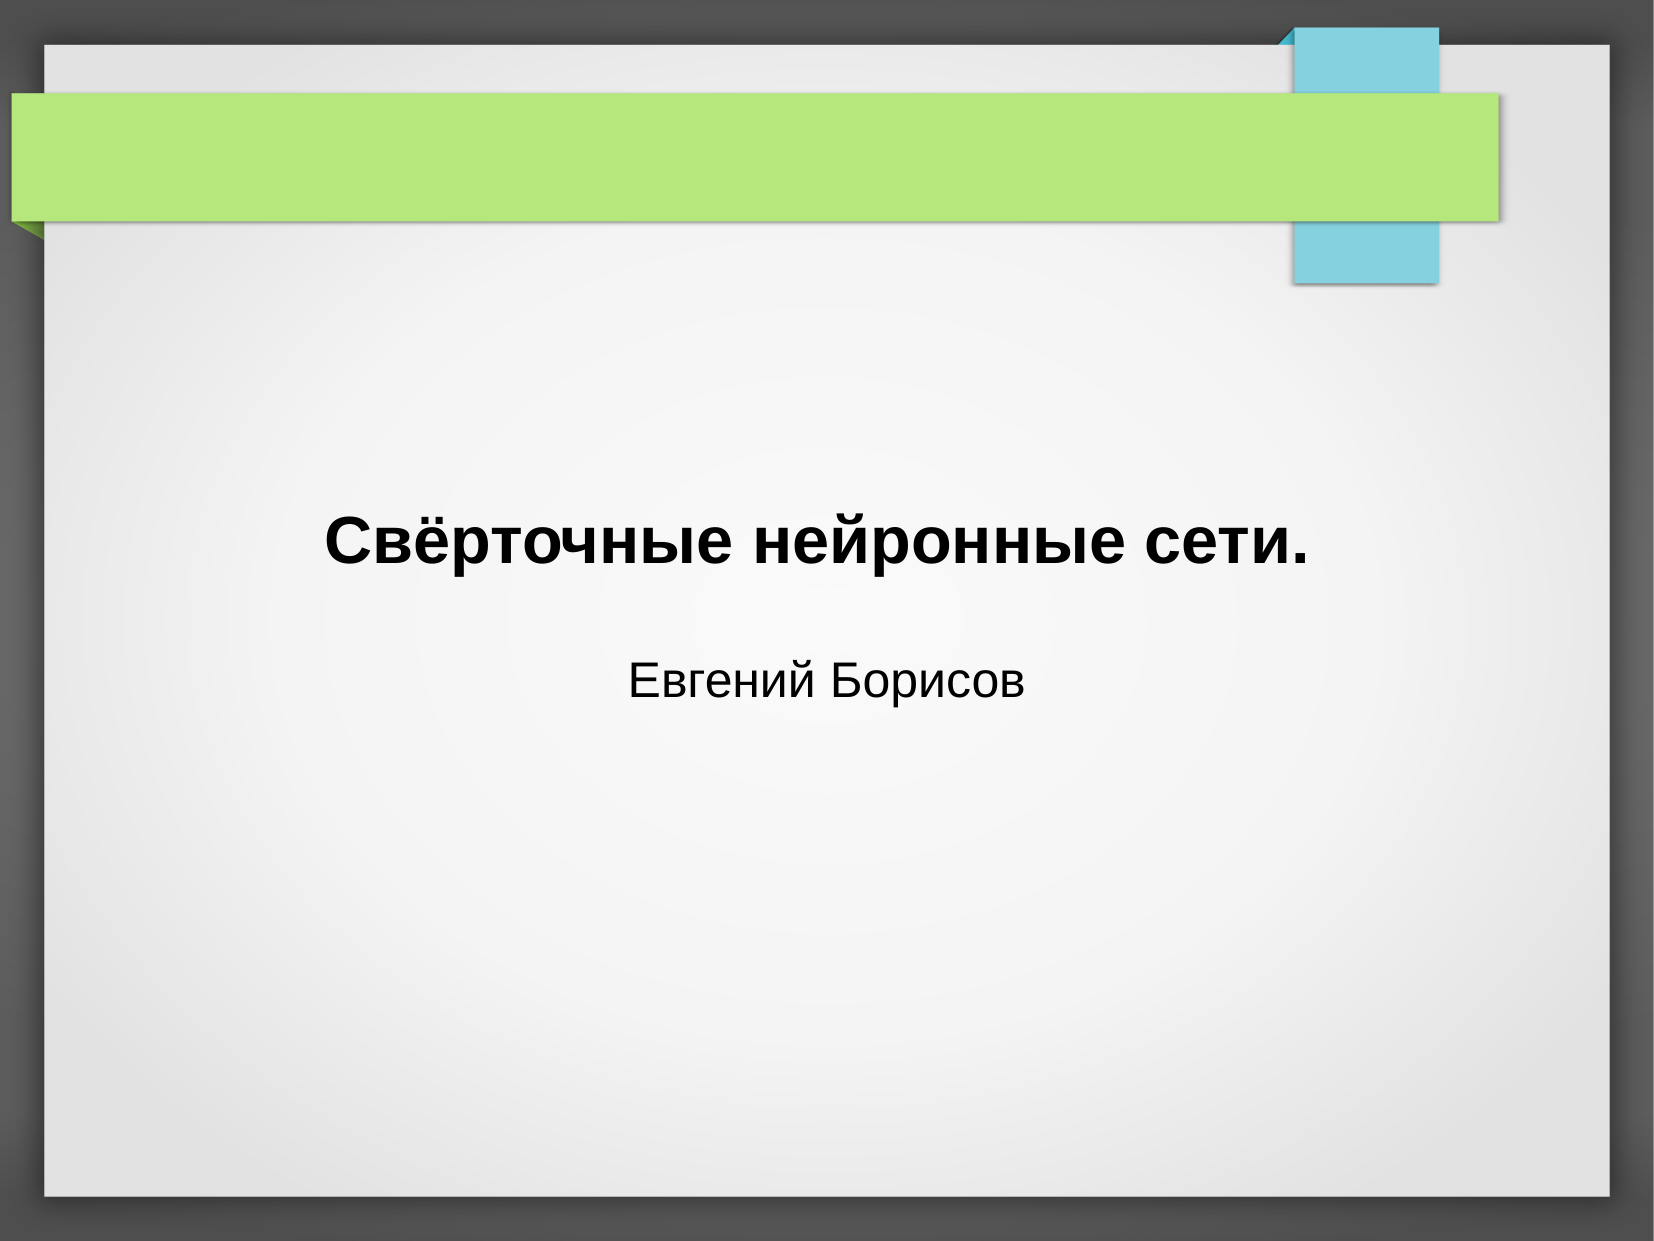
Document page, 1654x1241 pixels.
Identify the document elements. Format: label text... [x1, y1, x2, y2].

picture [0, 0, 1654, 1241]
subtitle Свёрточные нейронные сети. Евгений Борисов [82, 290, 1571, 1010]
